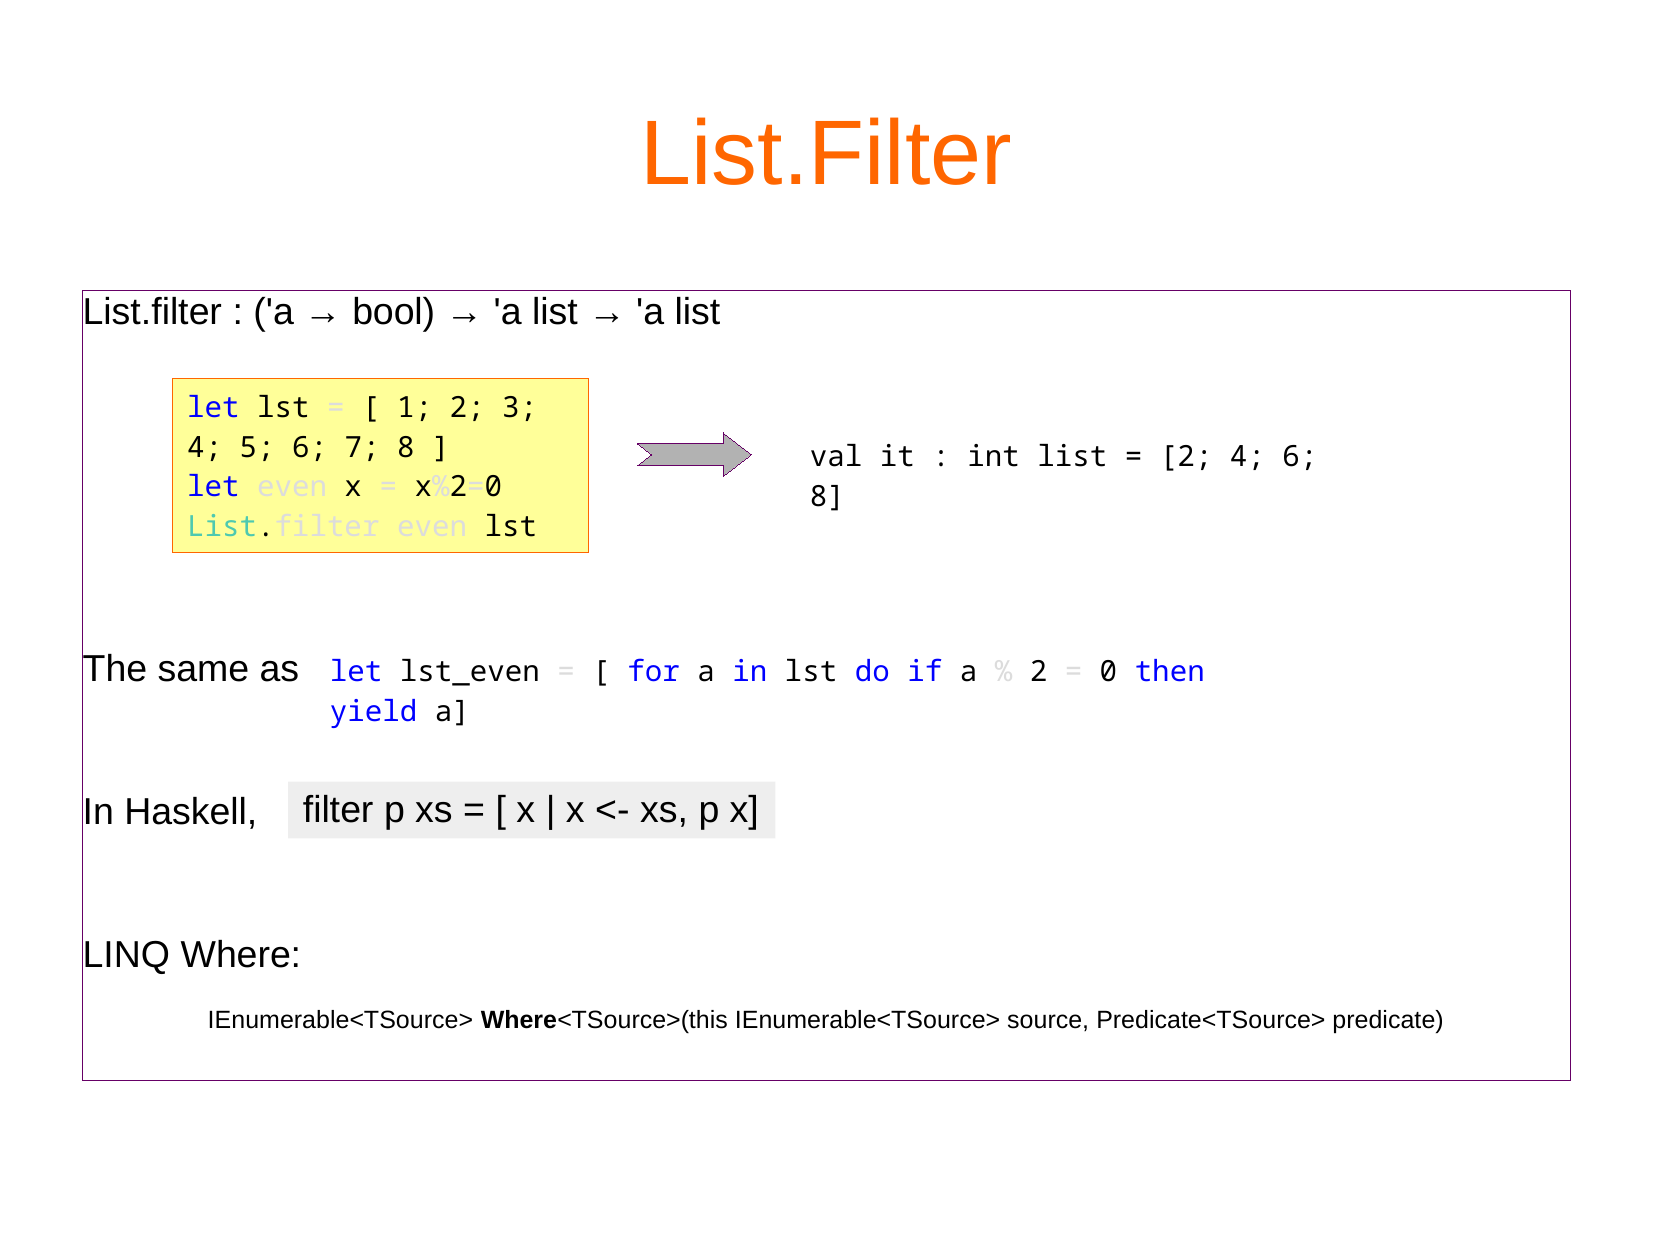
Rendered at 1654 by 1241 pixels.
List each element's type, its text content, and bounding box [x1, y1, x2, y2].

text_box val it : int list = [2; 4; 6; 8] [795, 428, 1381, 482]
title List.Filter [82, 49, 1571, 257]
text_box filter p xs = [ x | x <- xs, p x] [288, 781, 776, 839]
text_box [637, 432, 752, 477]
text_box let lst_even = [ for a in lst do if a % 2 = 0 then yield a] [315, 643, 1291, 727]
text_box let lst = [ 1; 2; 3; 4; 5; 6; 7; 8 ] let even x = x%2=0 List.filter even lst [172, 378, 589, 531]
list List.filter : ('a → bool) → 'a list → 'a list The same as In Haskell, LINQ Where: IEnumerable<TSource> Where<TSource>(this IEnumerable<TSource> source, Predicate<TSource> predicate) [82, 290, 1571, 1081]
